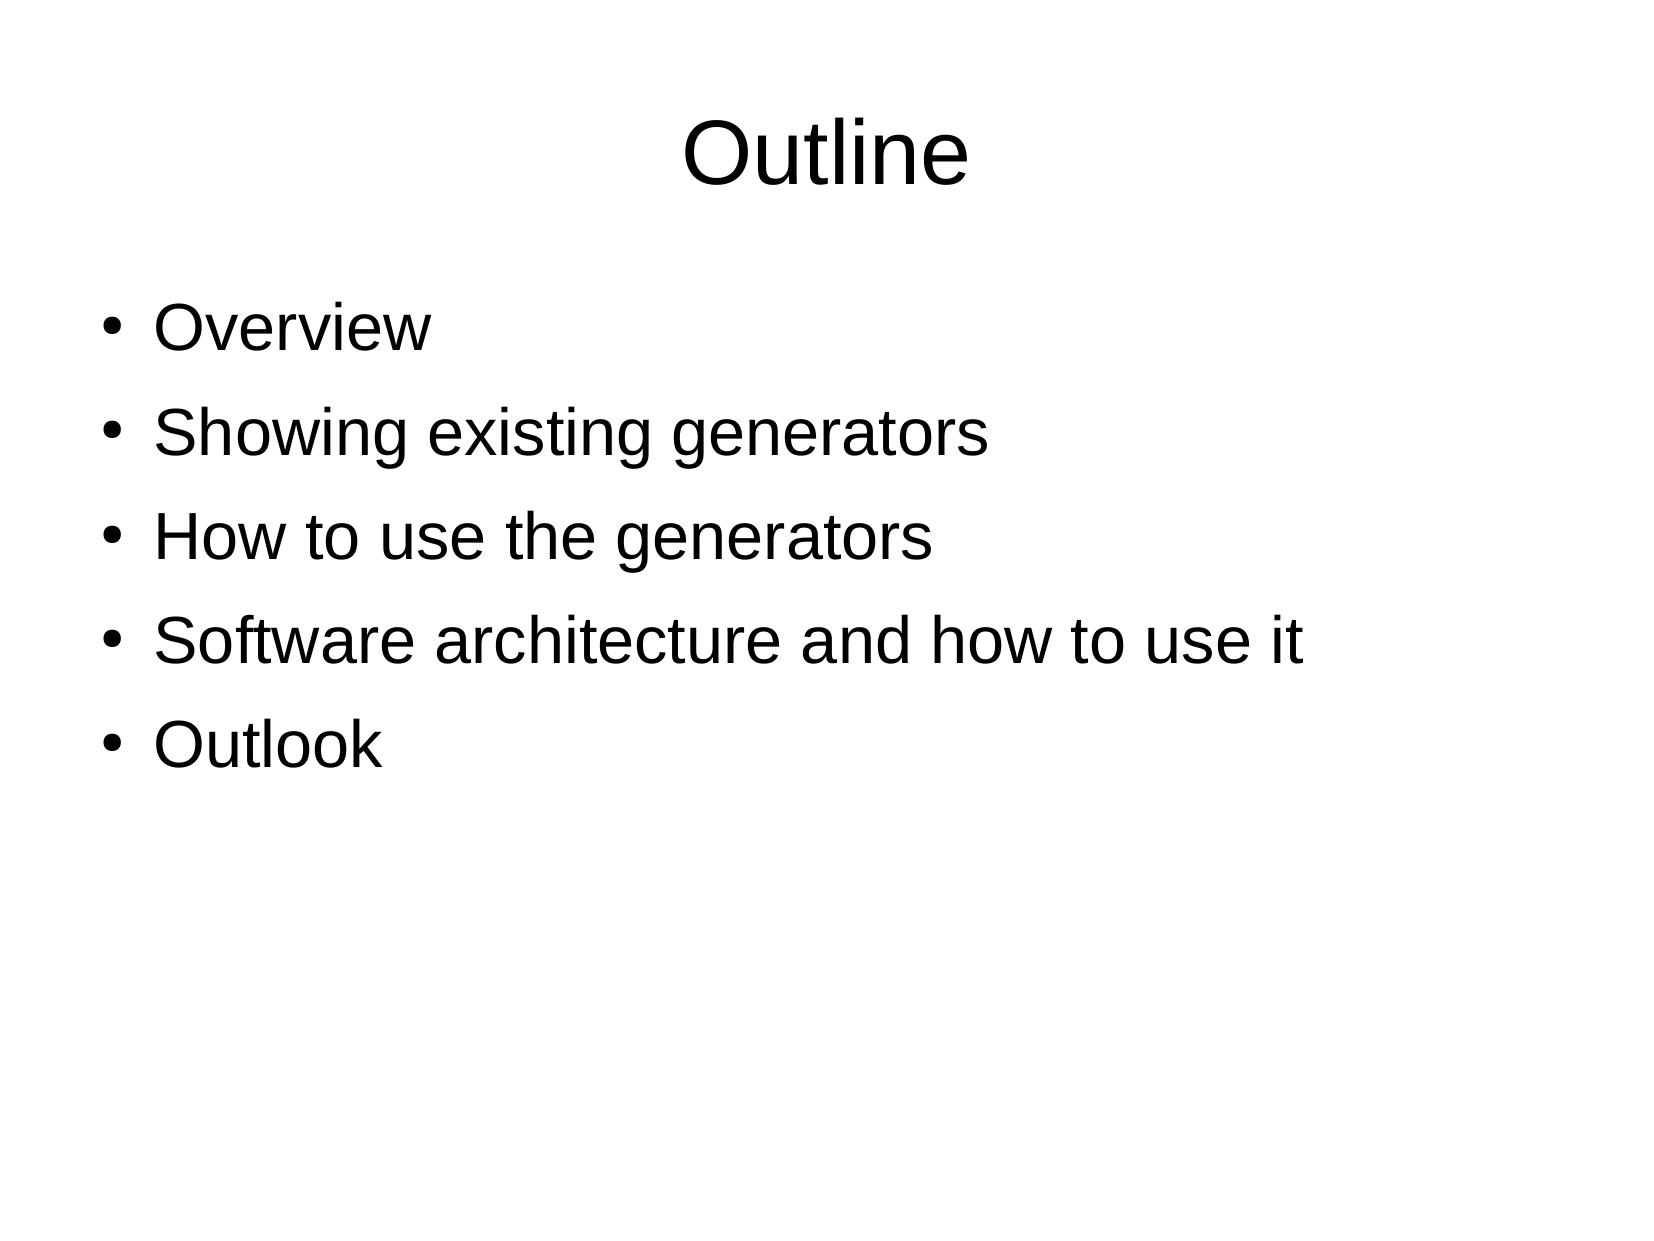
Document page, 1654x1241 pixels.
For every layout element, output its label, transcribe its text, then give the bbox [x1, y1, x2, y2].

list Overview Showing existing generators How to use the generators Software architecture and how to use it Outlook [82, 290, 1571, 1010]
title Outline [82, 49, 1571, 257]
